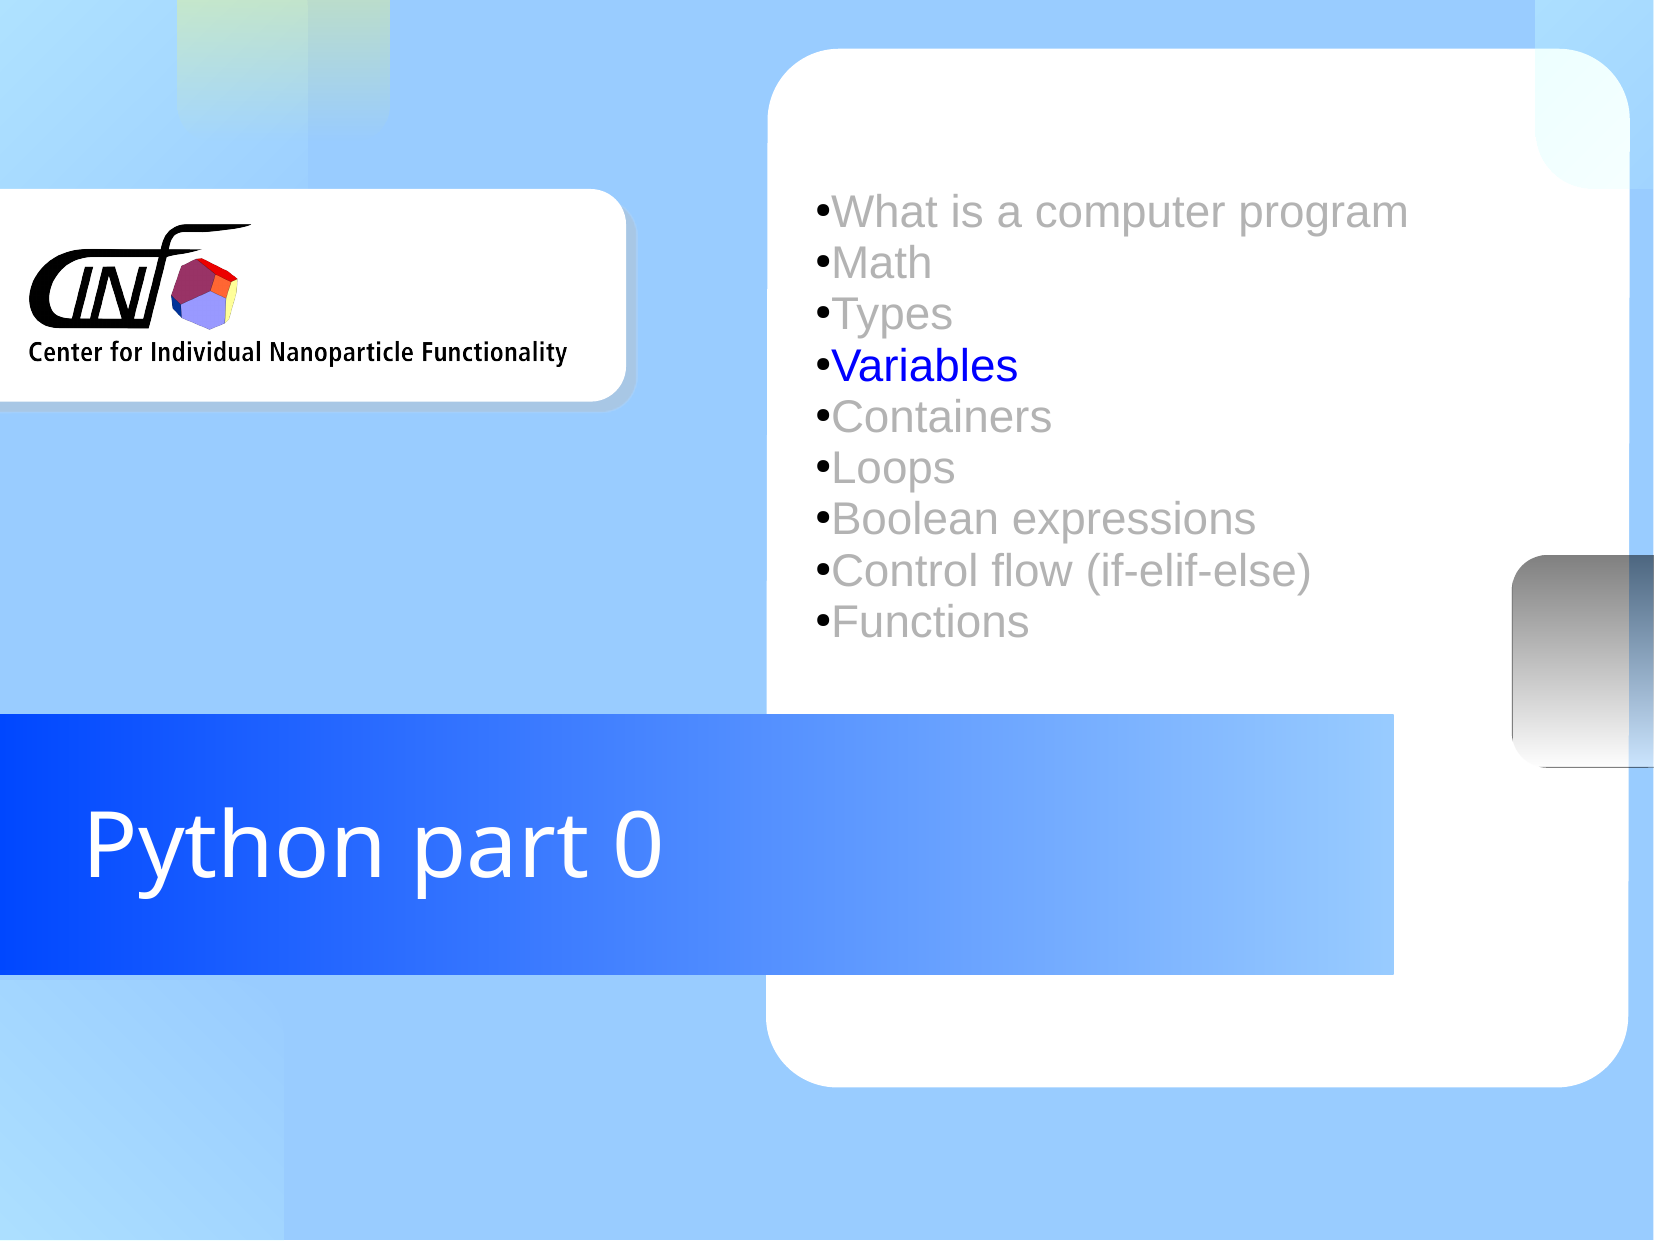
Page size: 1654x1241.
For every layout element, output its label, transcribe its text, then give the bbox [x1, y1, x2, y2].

subtitle What is a computer program Math Types Variables Containers Loops Boolean expressions Control flow (if-elif-else) Functions [814, 185, 1571, 699]
title Python part 0 [82, 738, 1312, 946]
table_header A [1013, 946, 1017, 974]
picture [28, 224, 567, 367]
table_header A [1013, 715, 1017, 738]
